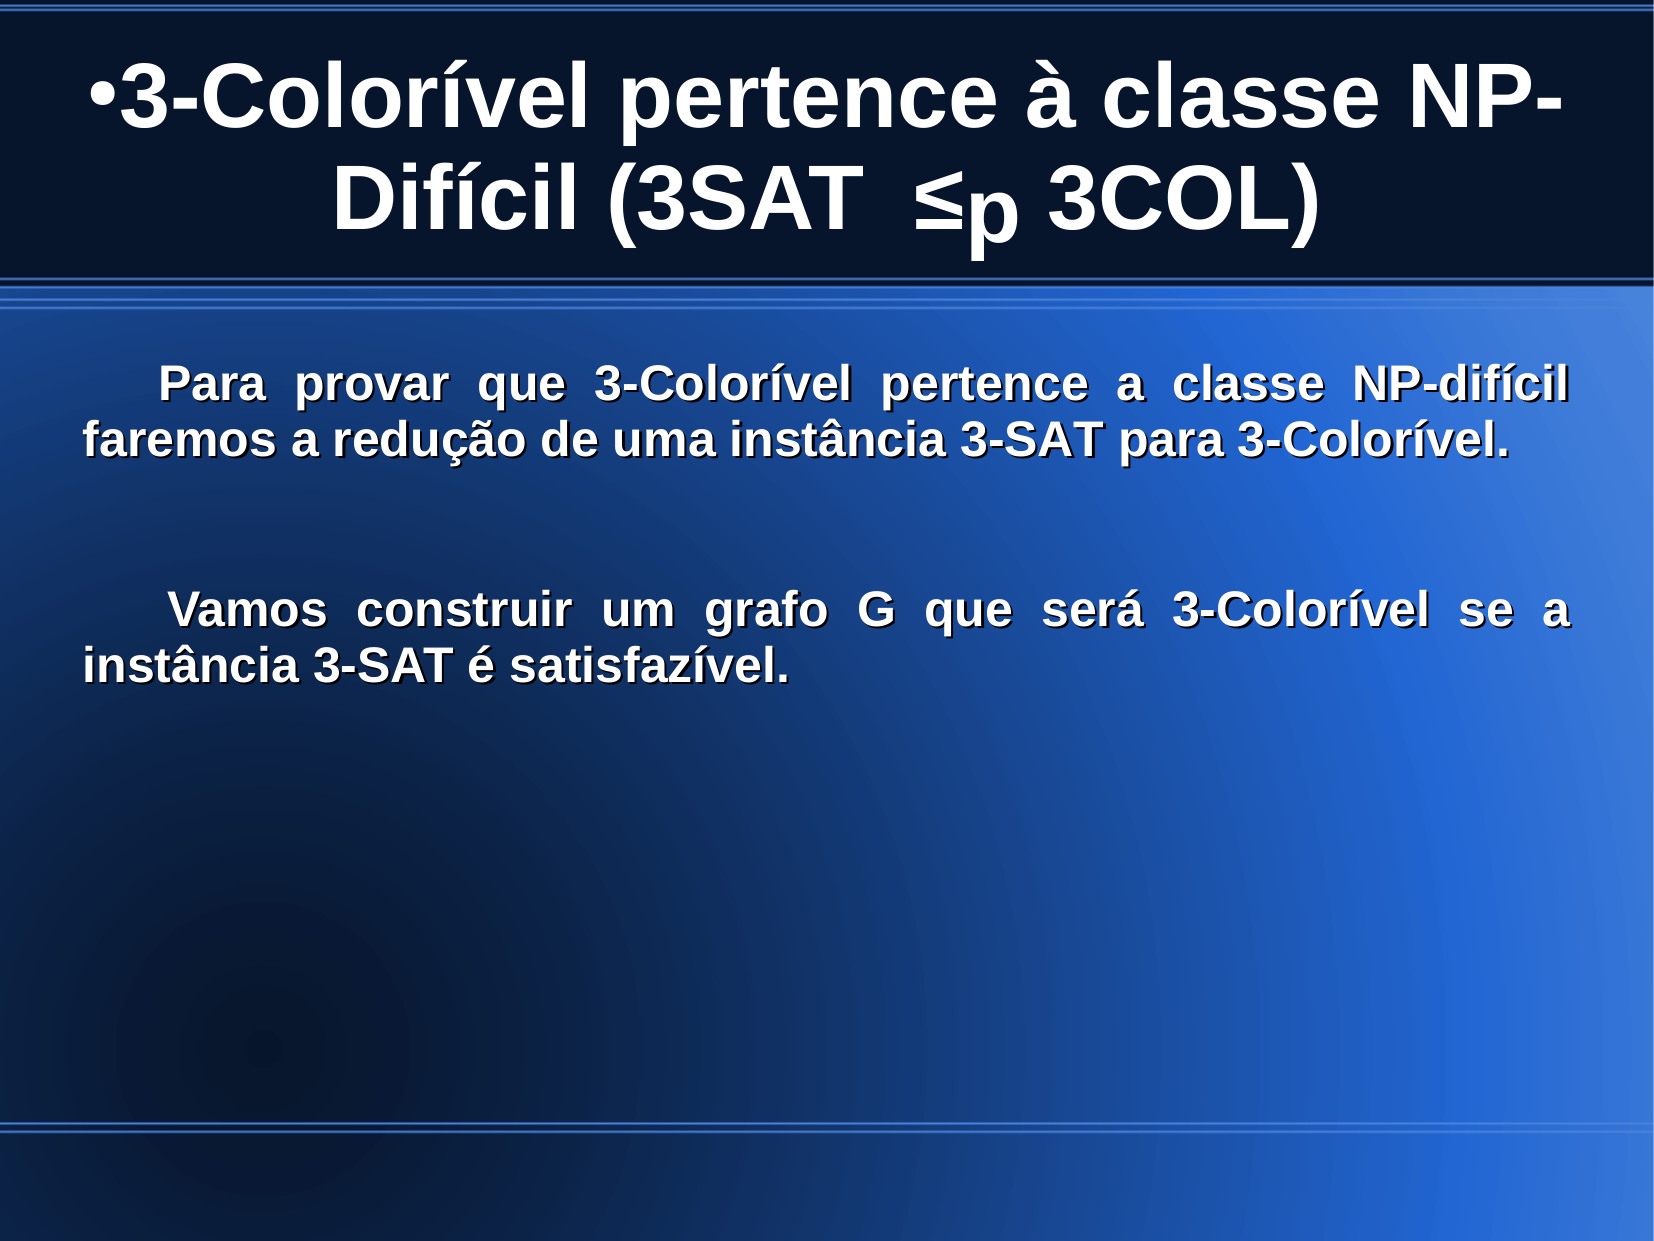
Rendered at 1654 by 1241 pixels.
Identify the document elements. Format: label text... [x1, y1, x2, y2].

list Para provar que 3-Colorível pertence a classe NP-difícil faremos a redução de uma instância 3-SAT para 3-Colorível. Vamos construir um grafo G que será 3-Colorível se a instância 3-SAT é satisfazível. [82, 355, 1571, 1075]
picture [0, 0, 1654, 1241]
title 3-Colorível pertence à classe NP-Difícil (3SAT ≤p 3COL) [82, 44, 1571, 262]
